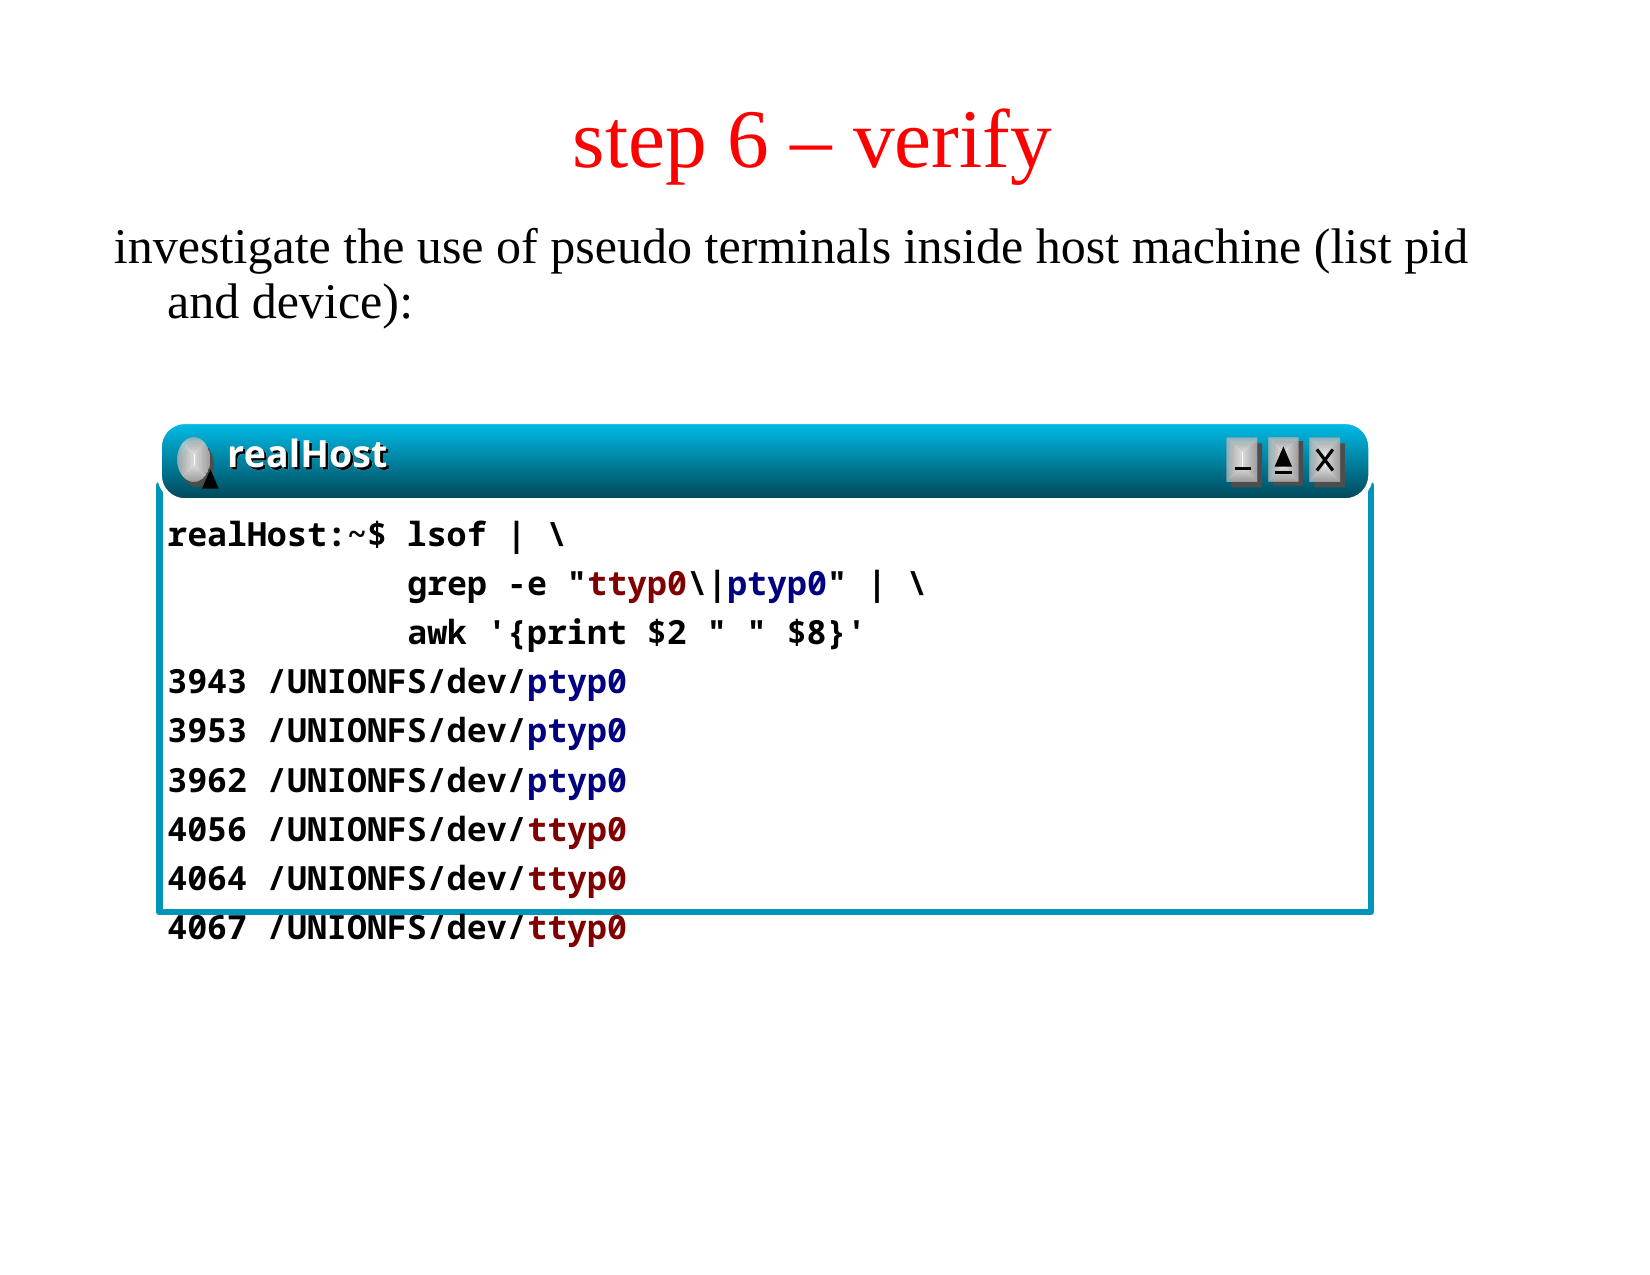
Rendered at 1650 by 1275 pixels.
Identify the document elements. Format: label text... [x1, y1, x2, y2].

text_box realHost [227, 428, 636, 508]
text_box step 6 – verify [81, 45, 1544, 210]
text_box realHost:~$ lsof | \ grep -e "ttyp0\|ptyp0" | \ awk '{print $2 " " $8}' 3943 /UNIONFS/dev/ptyp0 3953 /UNIONFS/dev/ptyp0 3962 /UNIONFS/dev/ptyp0 4056 /UNIONFS/dev/ttyp0 4064 /UNIONFS/dev/ttyp0 4067 /UNIONFS/dev/ttyp0 [155, 500, 1365, 917]
text_box [159, 421, 1371, 501]
text_box investigate the use of pseudo terminals inside host machine (list pid and device): [81, 210, 1544, 348]
